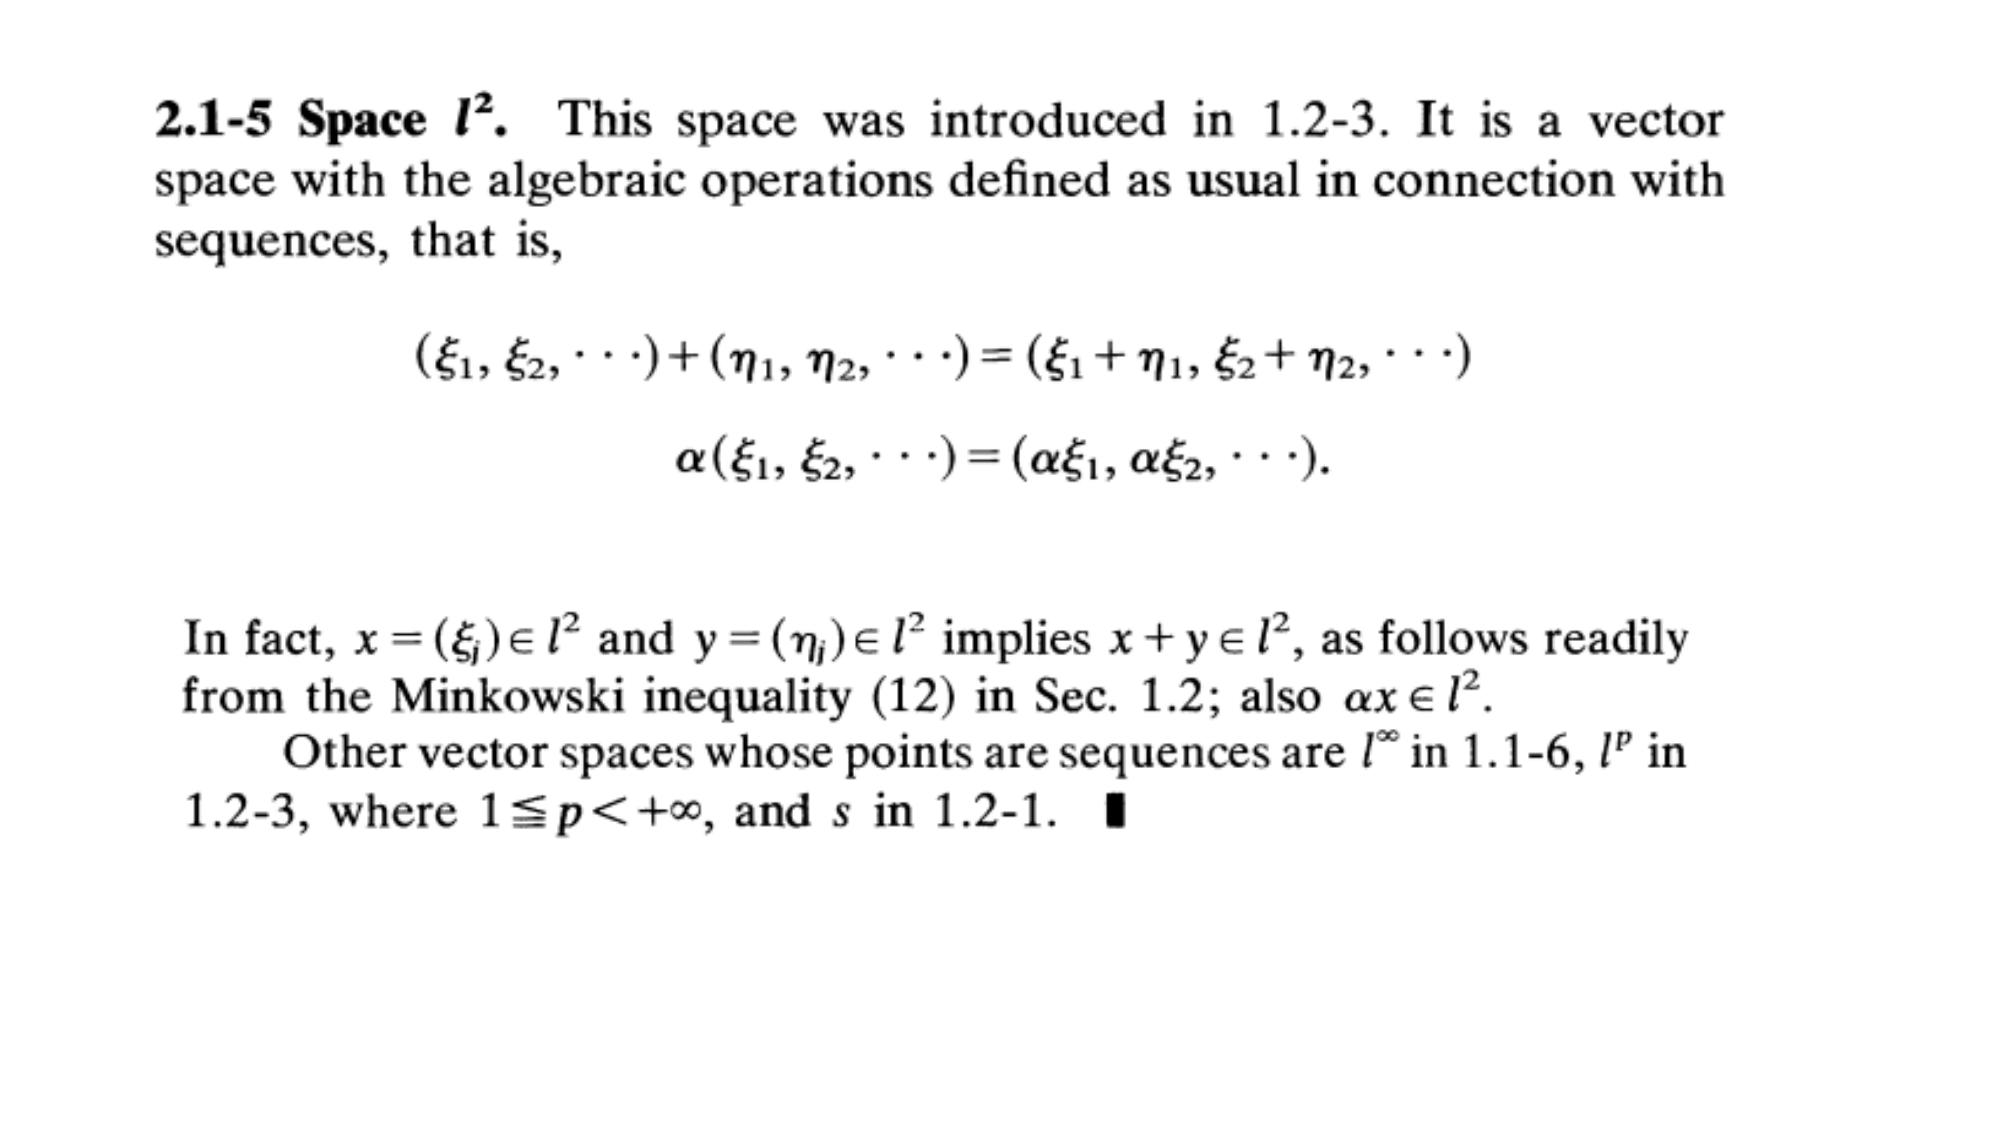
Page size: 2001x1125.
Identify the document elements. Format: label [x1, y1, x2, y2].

picture [155, 601, 1757, 869]
picture [135, 79, 1780, 566]
